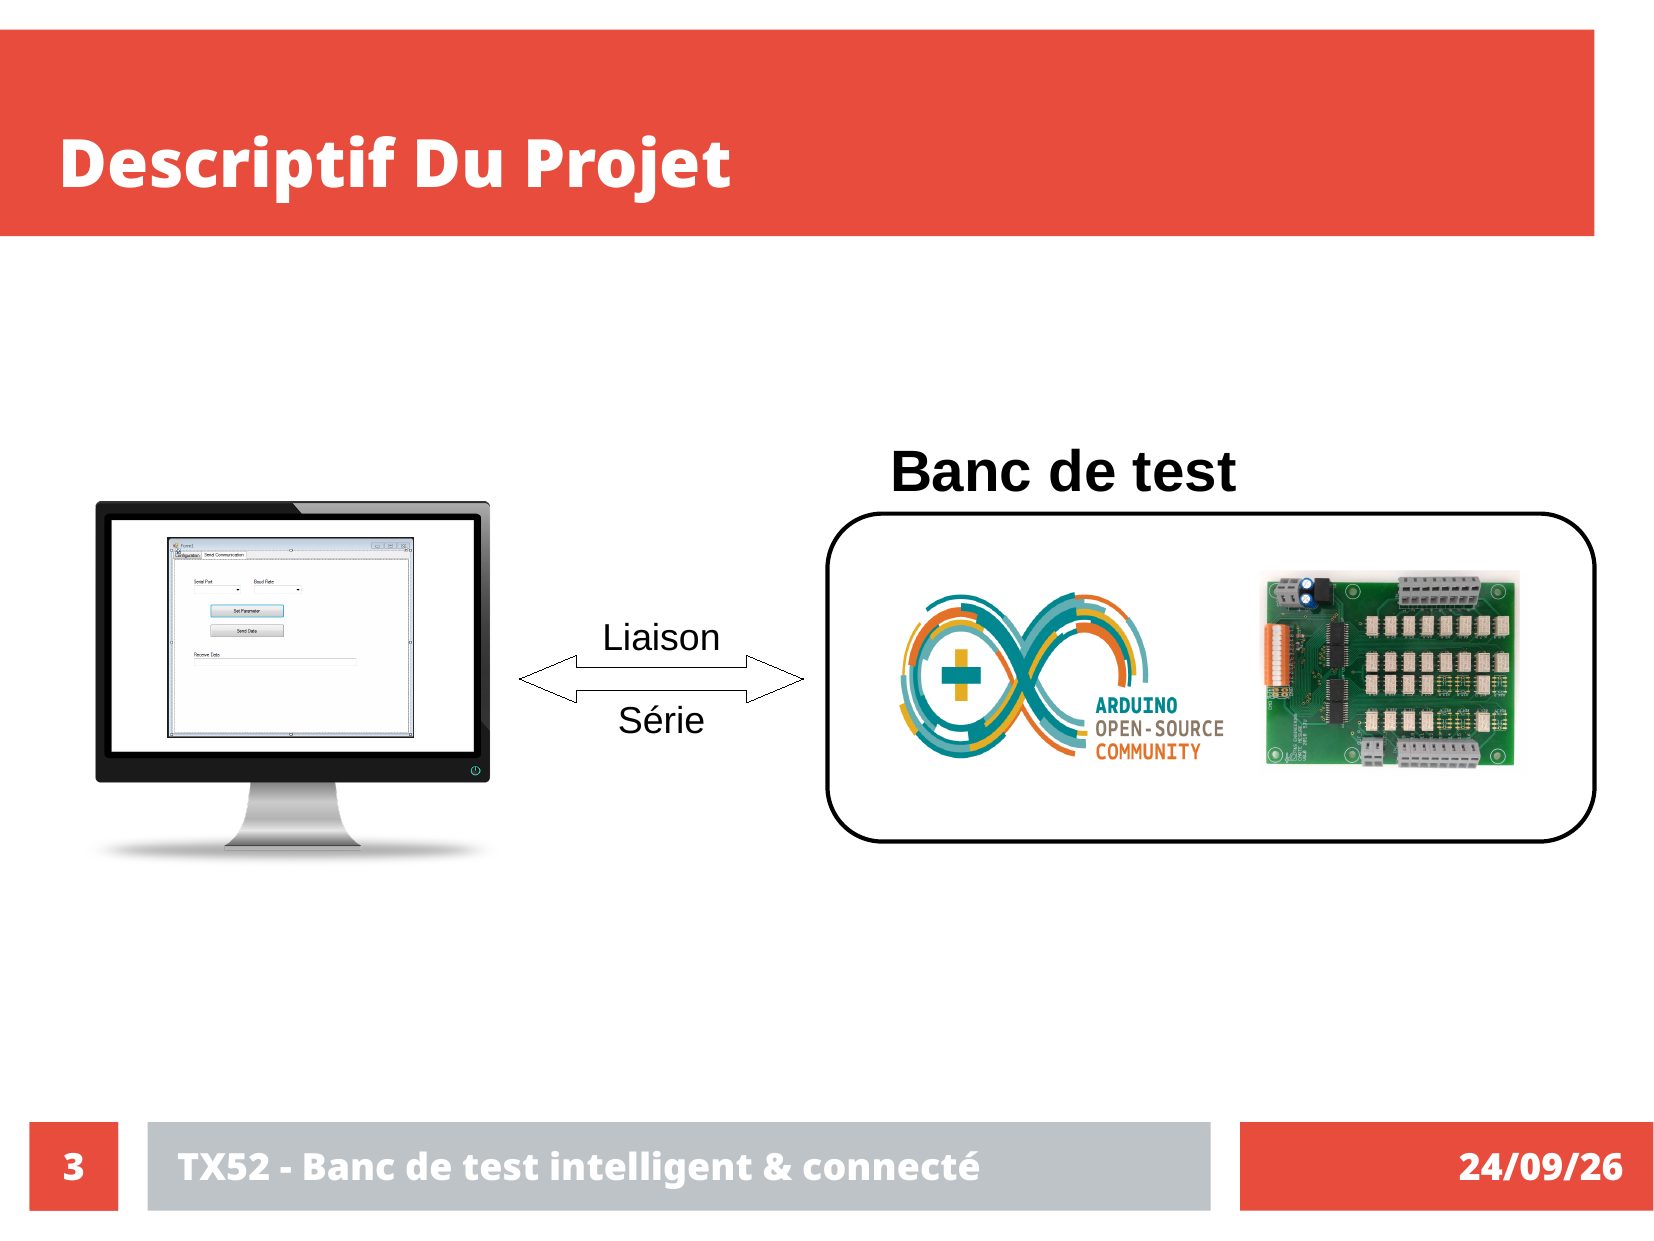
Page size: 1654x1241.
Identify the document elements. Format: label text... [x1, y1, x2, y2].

picture [77, 501, 508, 868]
text_box Liaison Série [519, 655, 804, 703]
picture [1259, 570, 1527, 776]
title Descriptif Du Projet [59, 59, 1595, 207]
text_box Banc de test [839, 425, 1253, 511]
picture [897, 585, 1226, 770]
text_box [827, 513, 1595, 842]
